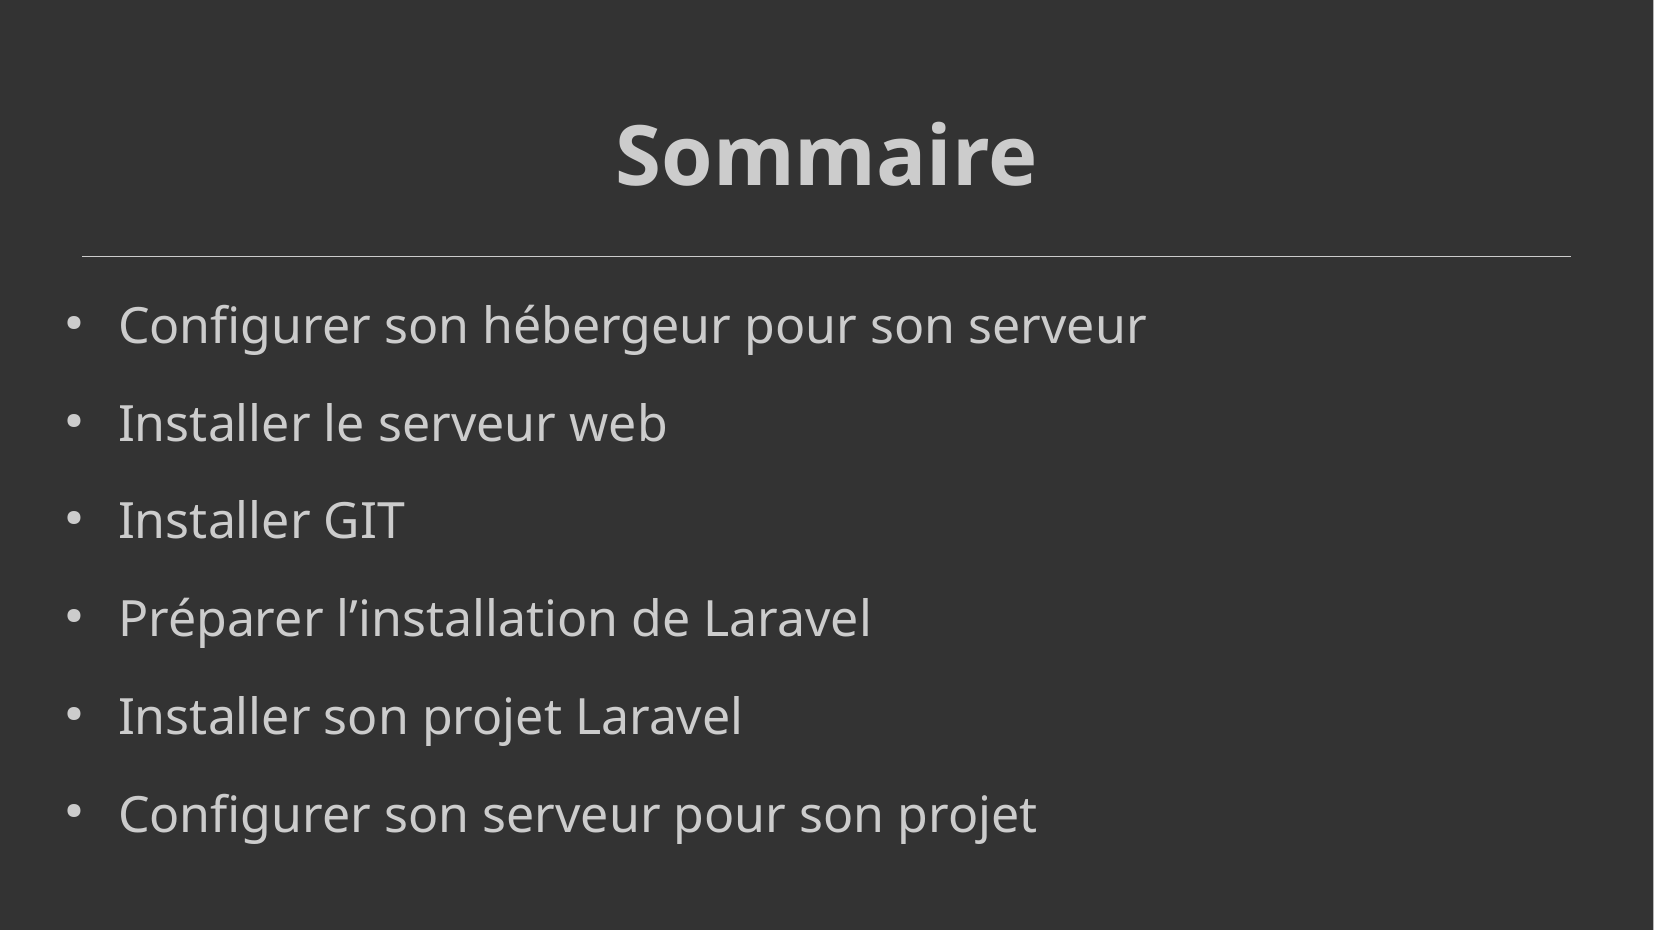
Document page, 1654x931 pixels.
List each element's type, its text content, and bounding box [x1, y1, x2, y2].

title Sommaire [82, 49, 1571, 257]
list Configurer son hébergeur pour son serveur Installer le serveur web Installer GIT Préparer l’installation de Laravel Installer son projet Laravel Configurer son serveur pour son projet [47, 290, 1607, 886]
